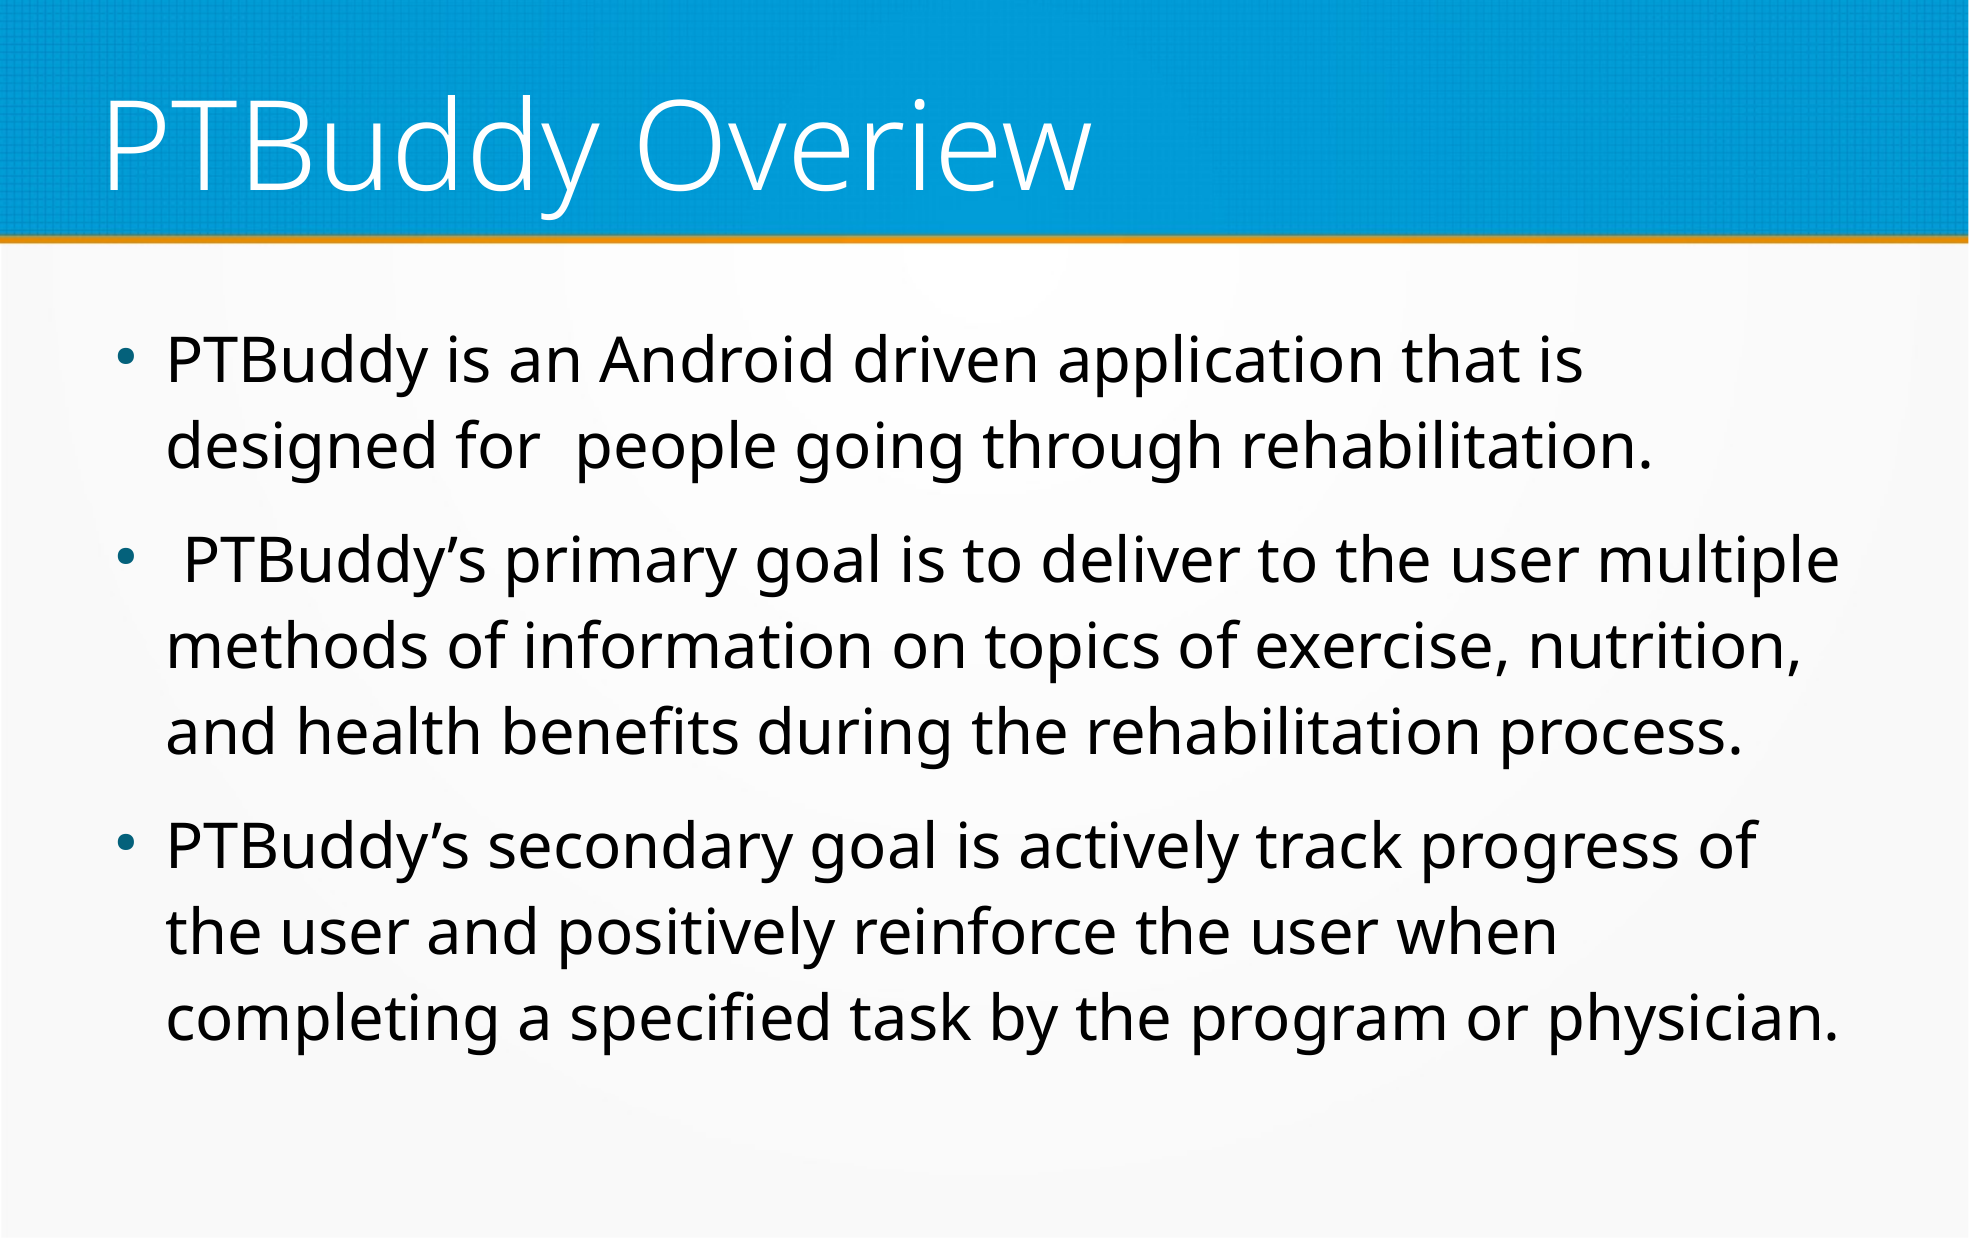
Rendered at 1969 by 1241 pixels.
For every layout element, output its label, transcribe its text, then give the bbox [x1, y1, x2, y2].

list PTBuddy is an Android driven application that is designed for people going through rehabilitation. PTBuddy’s primary goal is to deliver to the user multiple methods of information on topics of exercise, nutrition, and health benefits during the rehabilitation process. PTBuddy’s secondary goal is actively track progress of the user and positively reinforce the user when completing a specified task by the program or physician. [98, 315, 1861, 1081]
picture [0, 233, 1969, 1241]
title PTBuddy Overiew [98, 19, 1870, 227]
